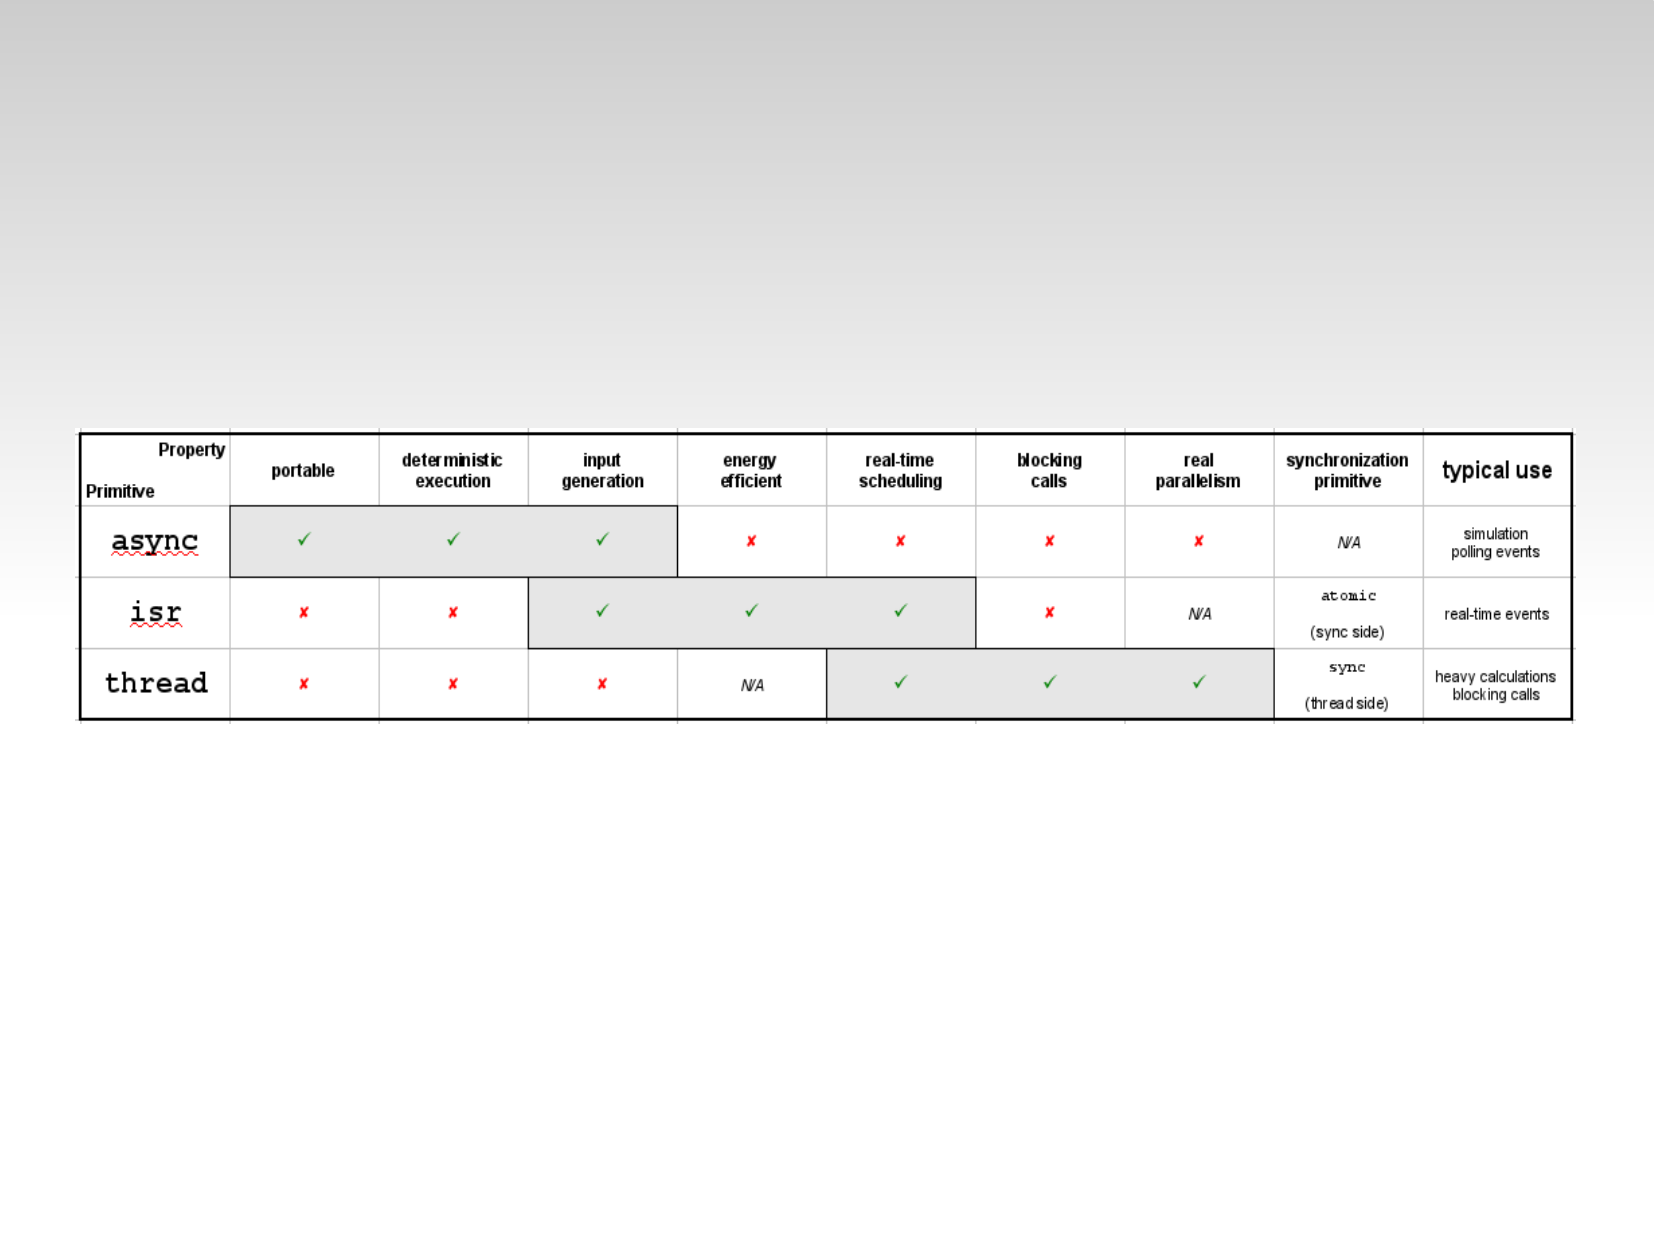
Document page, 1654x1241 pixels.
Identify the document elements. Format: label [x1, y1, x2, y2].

picture [75, 428, 1576, 724]
